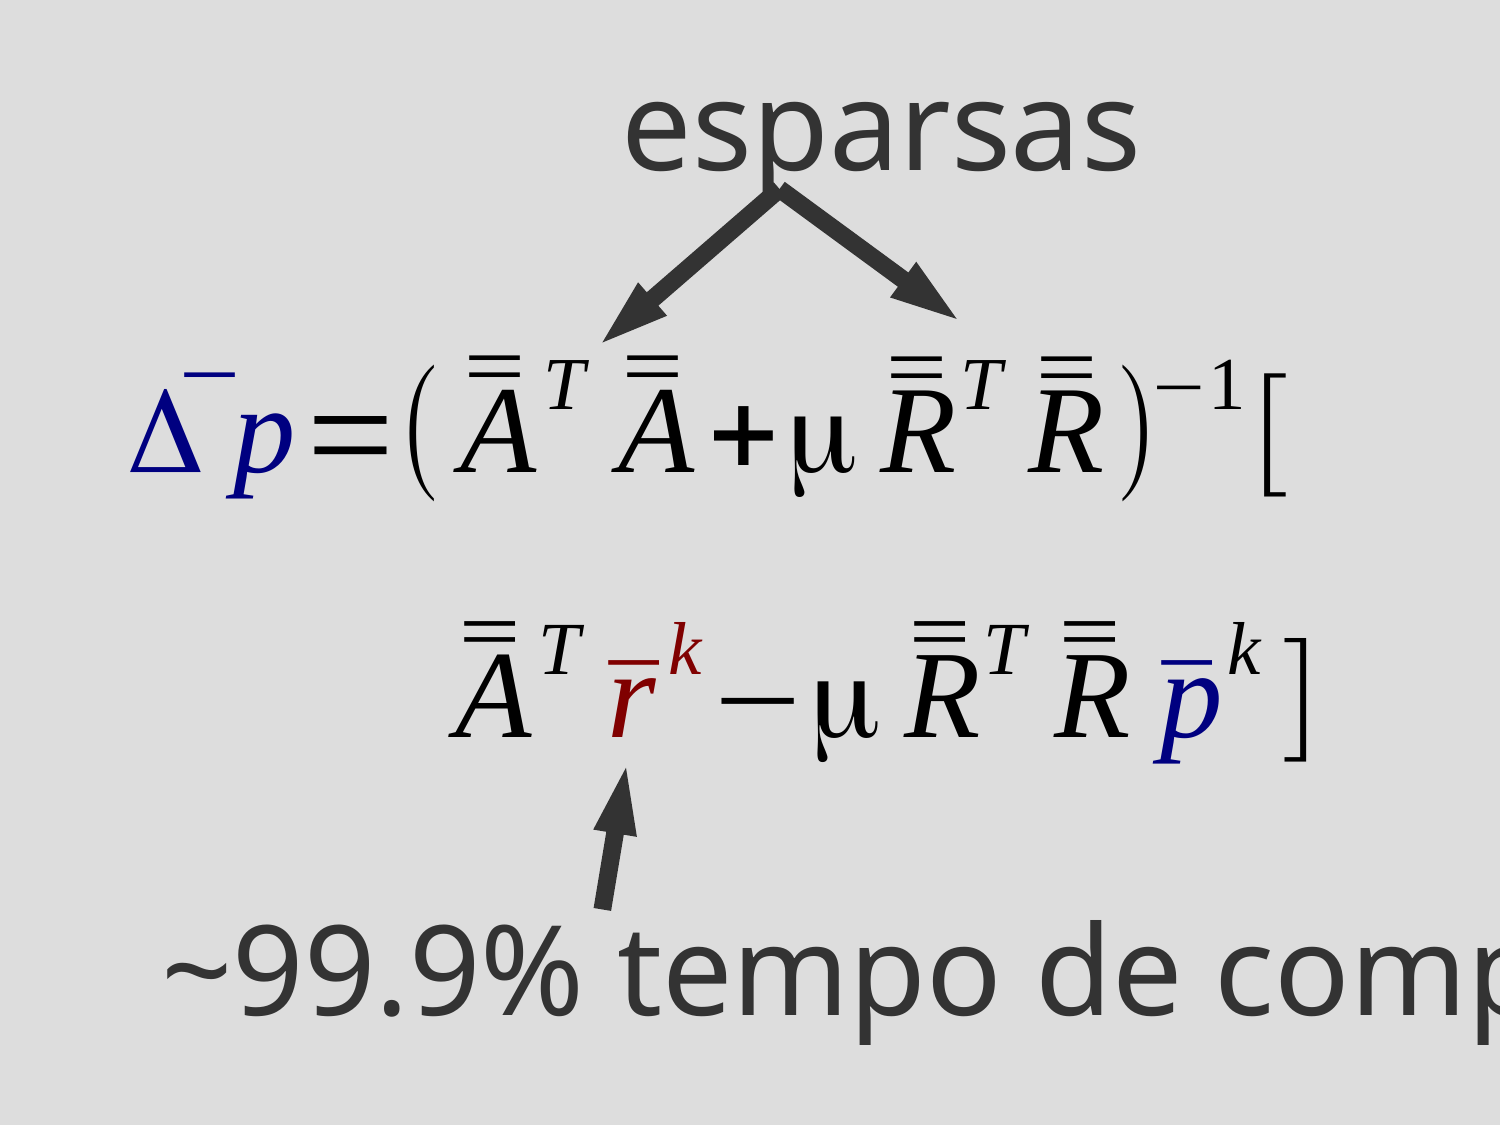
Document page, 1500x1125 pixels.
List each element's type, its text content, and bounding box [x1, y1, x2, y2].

chart [118, 342, 1299, 507]
text_box esparsas [607, 29, 981, 189]
chart [437, 607, 1322, 768]
text_box ~99.9% tempo de computação [146, 874, 1350, 1034]
